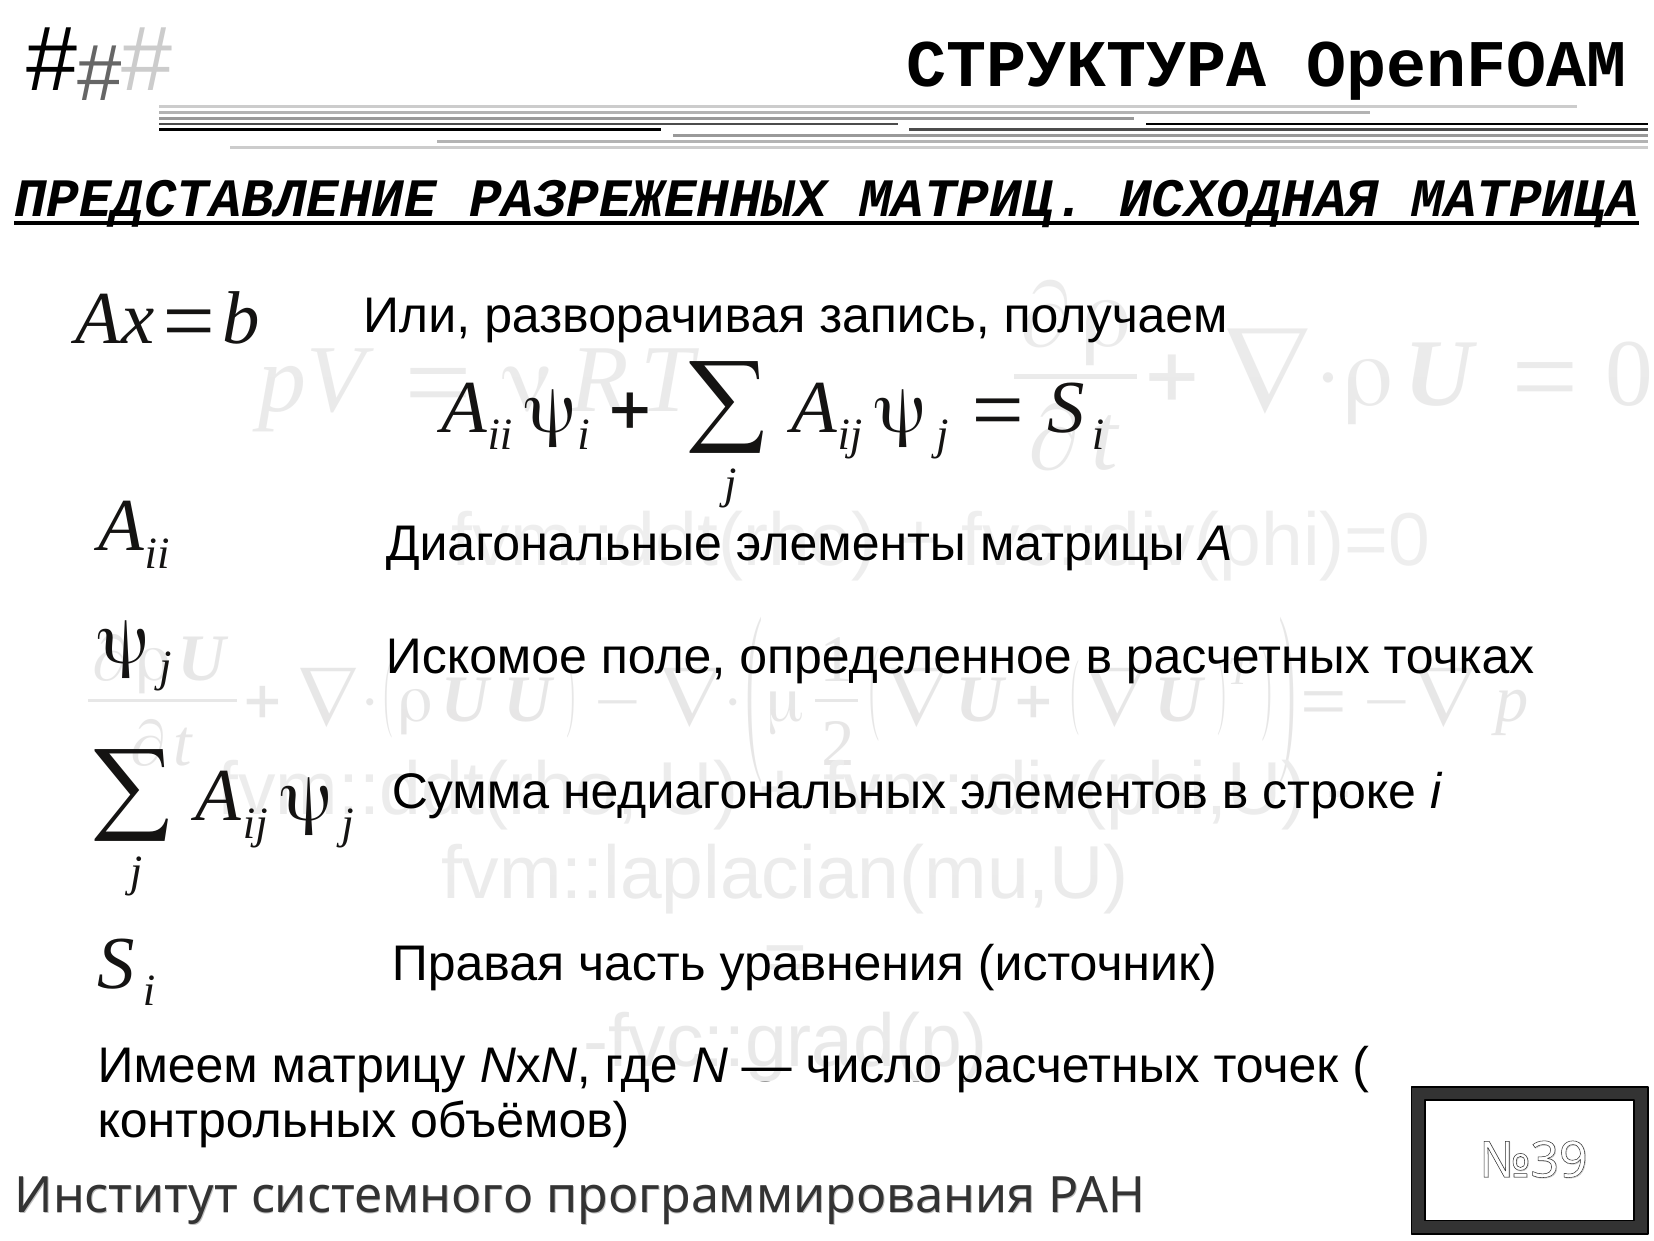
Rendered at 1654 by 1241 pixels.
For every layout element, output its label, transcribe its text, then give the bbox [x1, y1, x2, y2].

text_box Имеем матрицу NxN, где N — число расчетных точек ( контрольных объёмов) [82, 1029, 1388, 1156]
text_box Диагональные элементы матрицы A [371, 508, 1536, 579]
chart [428, 355, 1111, 508]
chart [85, 484, 176, 579]
chart [82, 744, 360, 897]
text_box Правая часть уравнения (источник) [377, 927, 1571, 999]
text_box Сумма недиагональных элементов в строке i [377, 756, 1571, 827]
chart [88, 597, 178, 691]
chart [62, 277, 266, 361]
text_box Искомое поле, определенное в расчетных точках [371, 620, 1565, 692]
title ПРЕДСТАВЛЕНИЕ РАЗРЕЖЕННЫХ МАТРИЦ. ИСХОДНАЯ МАТРИЦА [0, 147, 1654, 257]
chart [88, 921, 161, 1016]
text_box Или, разворачивая запись, получаем [348, 279, 1244, 350]
